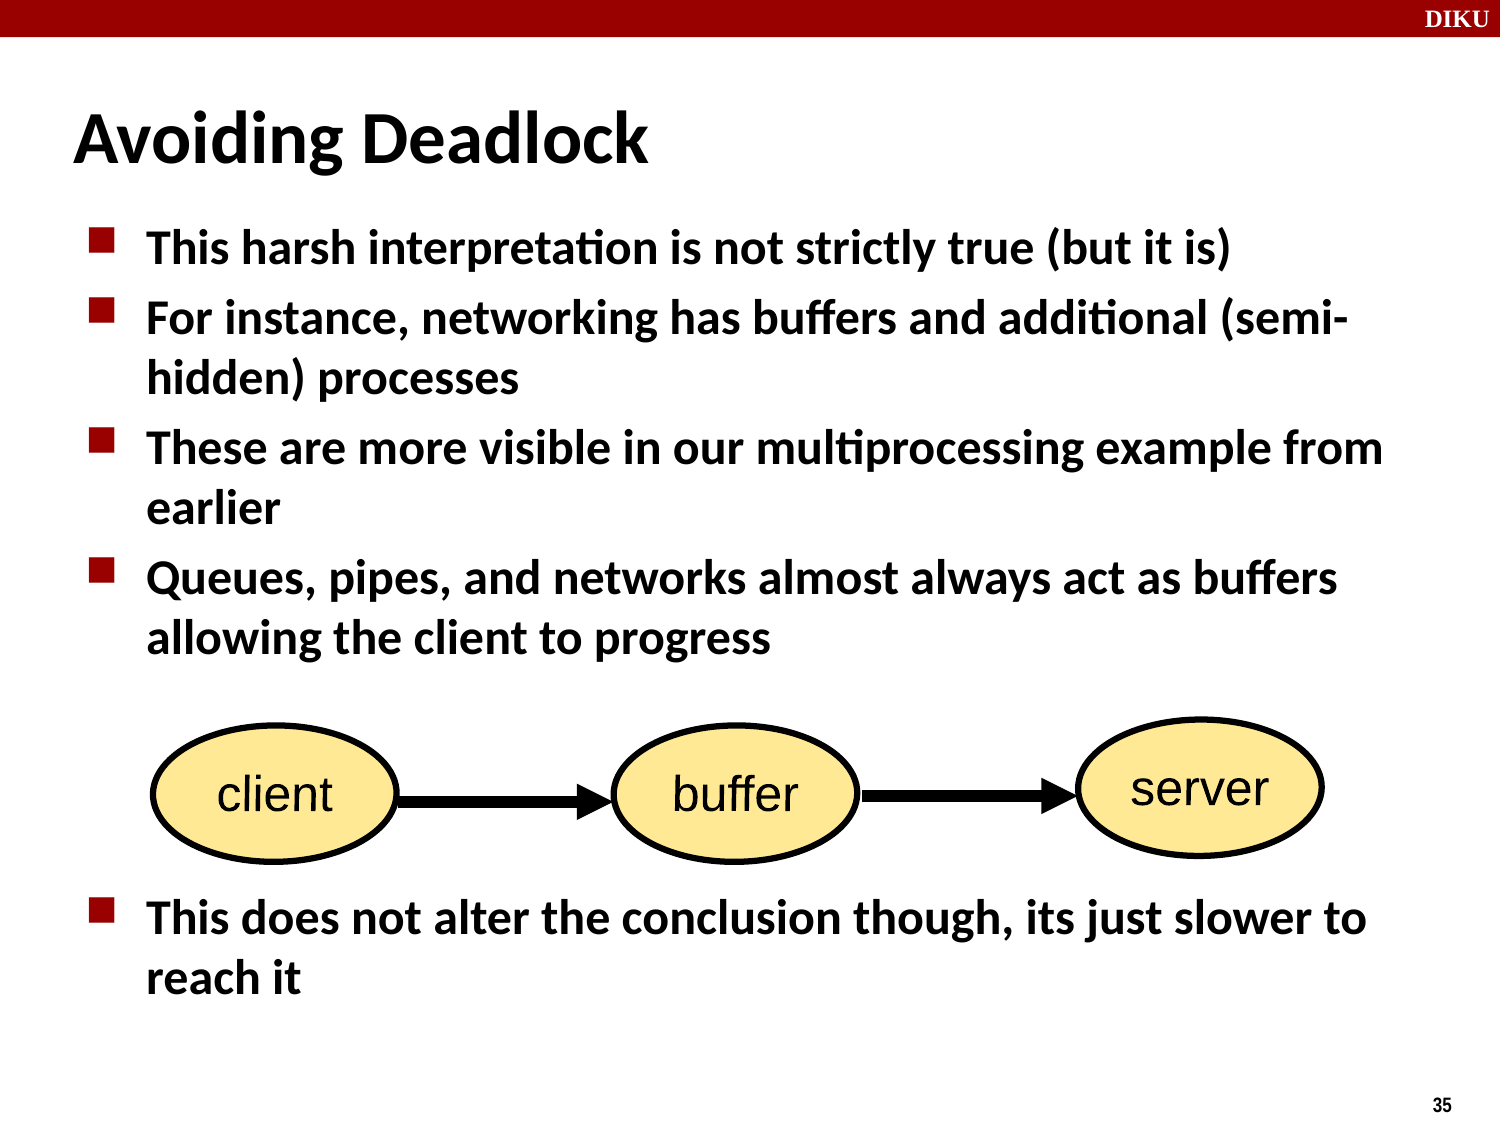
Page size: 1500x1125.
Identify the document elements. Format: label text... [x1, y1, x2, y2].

text_box This harsh interpretation is not strictly true (but it is) For instance, networking has buffers and additional (semi-hidden) processes These are more visible in our multiprocessing example from earlier Queues, pipes, and networks almost always act as buffers allowing the client to progress This does not alter the conclusion though, its just slower to reach it [74, 207, 1421, 631]
text_box client [152, 725, 397, 862]
text_box server [1078, 719, 1322, 856]
text_box buffer [613, 725, 858, 862]
text_box Avoiding Deadlock [58, 71, 1304, 197]
